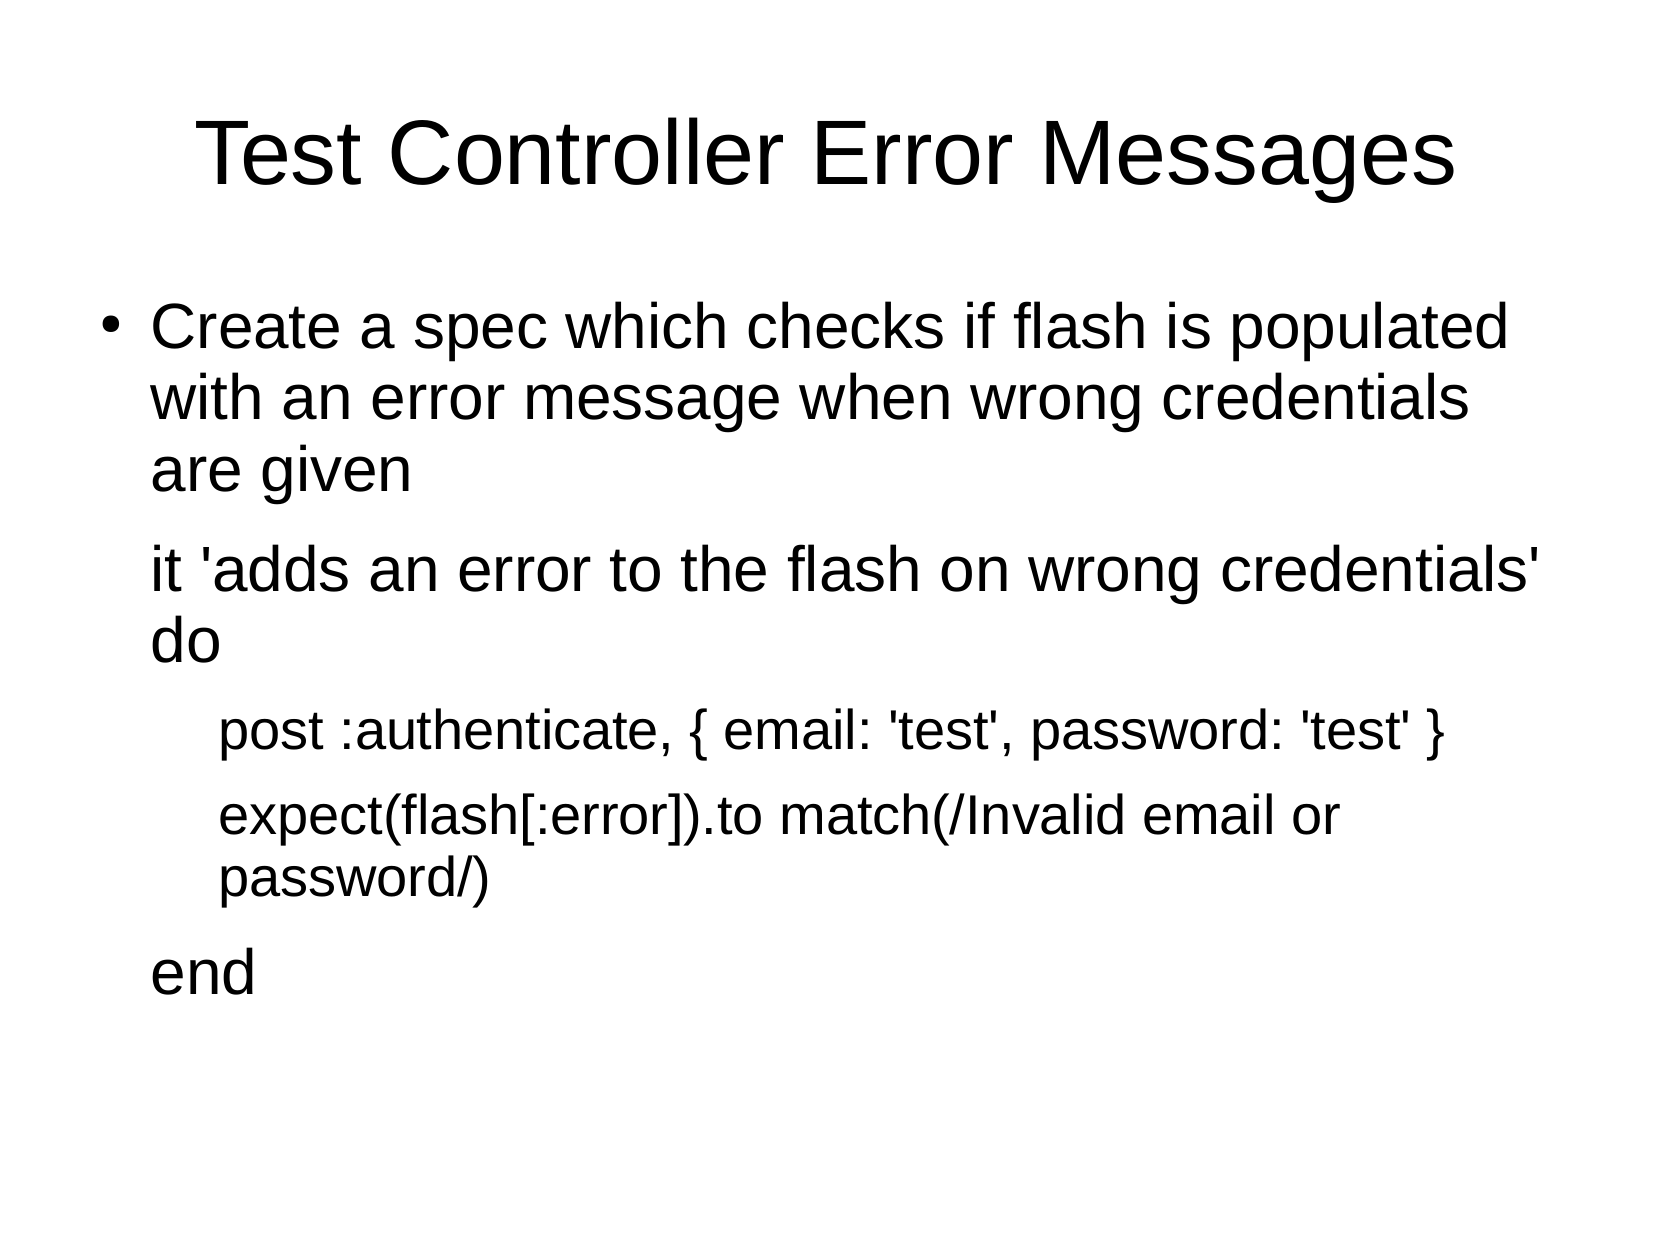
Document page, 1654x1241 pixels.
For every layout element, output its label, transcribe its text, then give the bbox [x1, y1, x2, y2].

list Create a spec which checks if flash is populated with an error message when wrong credentials are given it 'adds an error to the flash on wrong credentials' do post :authenticate, { email: 'test', password: 'test' } expect(flash[:error]).to match(/Invalid email or password/) end [82, 290, 1571, 1010]
title Test Controller Error Messages [82, 49, 1571, 257]
